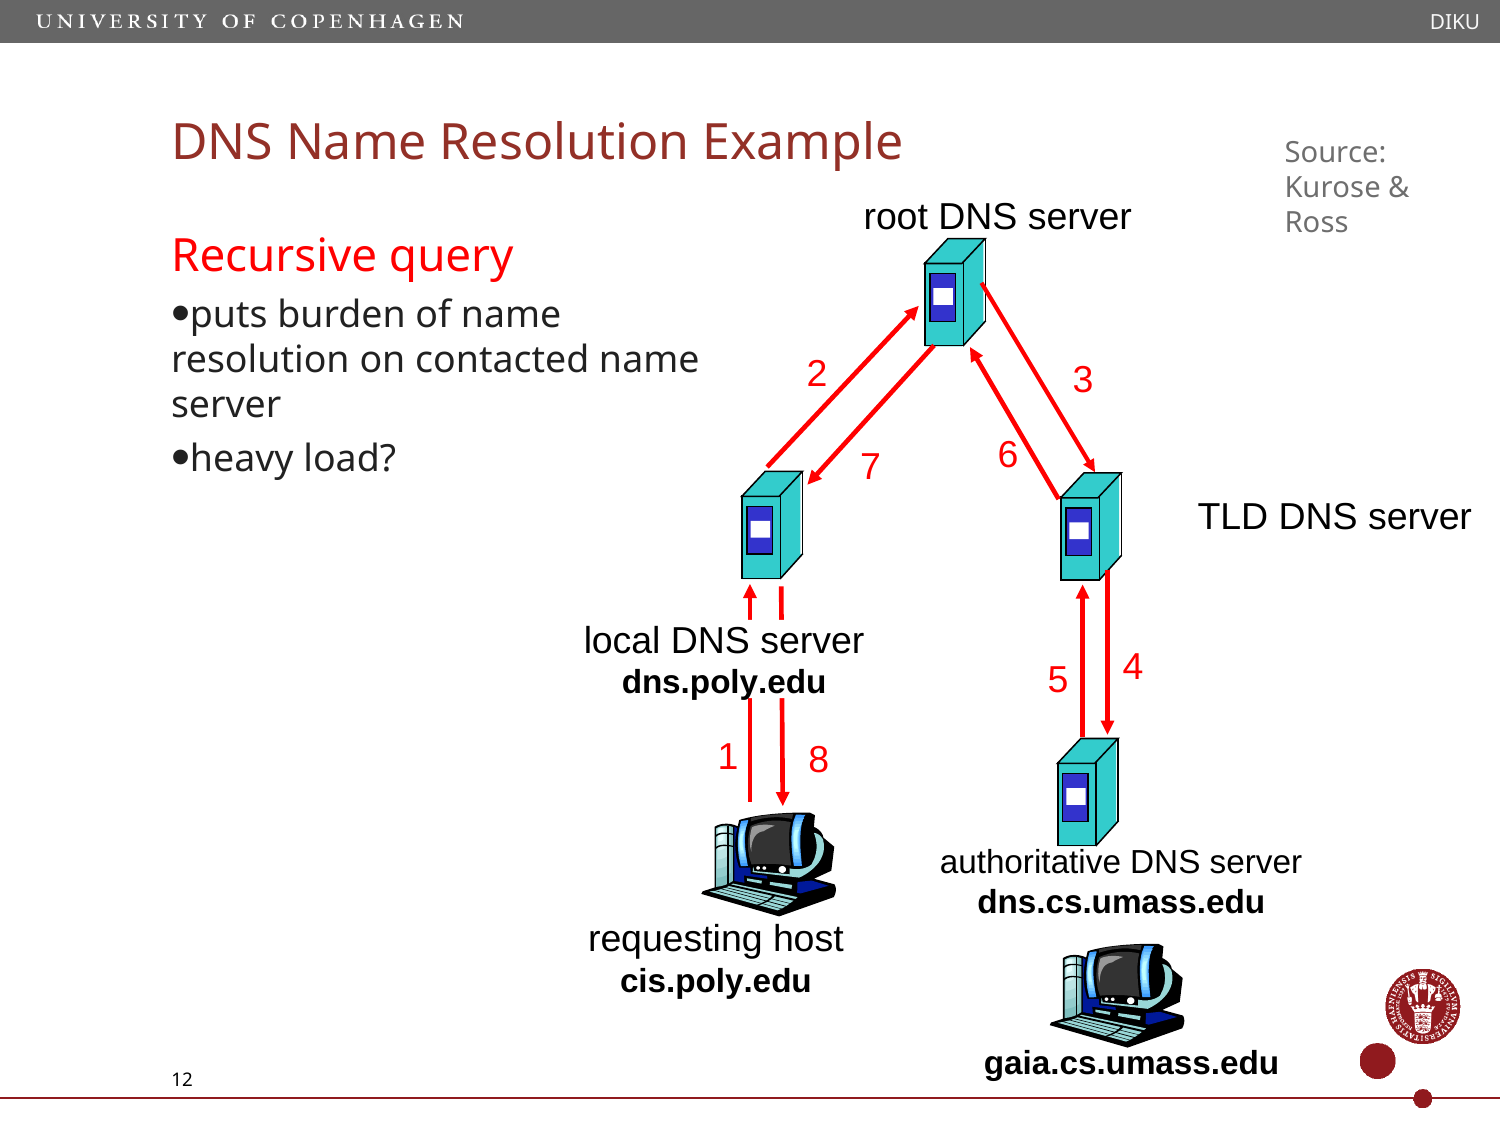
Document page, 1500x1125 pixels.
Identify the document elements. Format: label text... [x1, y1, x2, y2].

title DNS Name Resolution Example [171, 75, 1329, 171]
text_box [741, 471, 803, 580]
picture [701, 811, 838, 906]
text_box authoritative DNS server dns.cs.umass.edu [925, 832, 1318, 928]
text_box [924, 238, 986, 347]
text_box TLD DNS server [1169, 484, 1500, 546]
picture [0, 910, 1500, 1122]
text_box 7 [845, 434, 896, 496]
list Recursive query puts burden of name resolution on contacted name server heavy load? [171, 225, 739, 900]
text_box [1060, 472, 1122, 581]
text_box DIKU [469, 0, 1495, 43]
text_box [1057, 738, 1119, 832]
text_box 8 [793, 727, 844, 789]
text_box requesting host cis.poly.edu [573, 906, 859, 1007]
text_box 6 [982, 422, 1034, 483]
text_box gaia.cs.umass.edu [969, 1033, 1295, 1089]
text_box <number> [171, 1067, 522, 1092]
text_box 3 [1057, 347, 1109, 408]
text_box local DNS server dns.poly.edu [568, 608, 880, 709]
text_box root DNS server [832, 184, 1163, 246]
text_box 6 [1017, 422, 1034, 450]
text_box 2 [791, 341, 843, 403]
text_box Source: Kurose & Ross [1269, 125, 1459, 246]
text_box 5 [1032, 647, 1080, 708]
text_box 4 [1110, 634, 1159, 696]
text_box 1 [702, 724, 754, 785]
